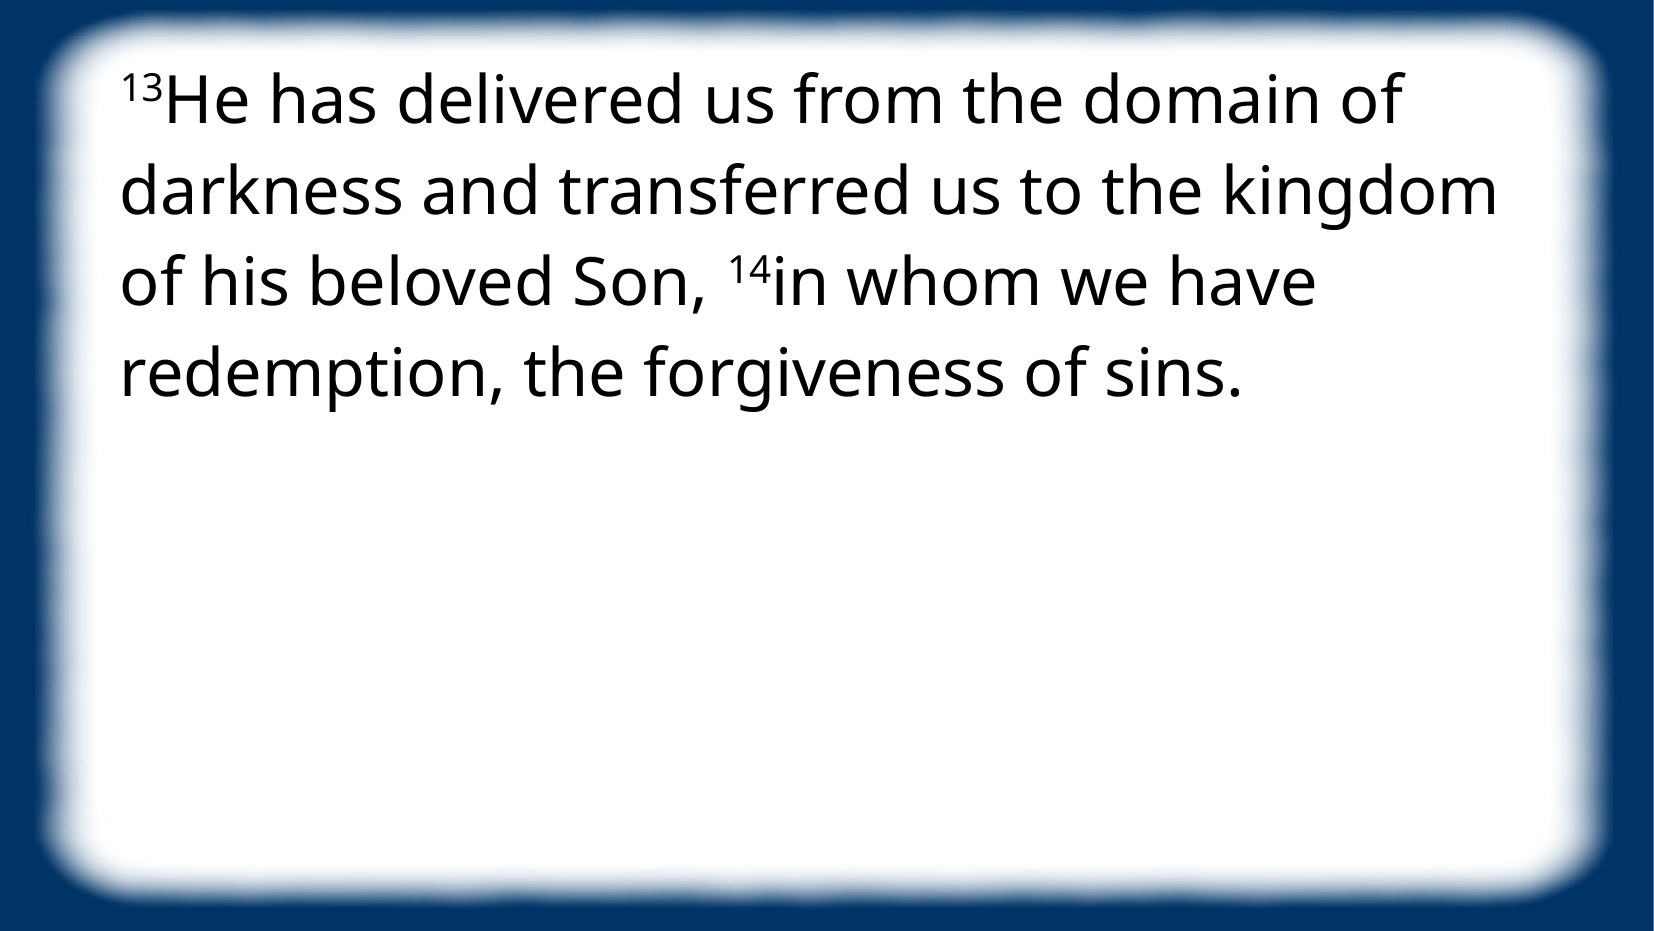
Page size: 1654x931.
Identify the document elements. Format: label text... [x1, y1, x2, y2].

text_box 13He has delivered us from the domain of darkness and transferred us to the kingdom of his beloved Son, 14in whom we have redemption, the forgiveness of sins. [105, 45, 1546, 415]
picture [0, 0, 1654, 931]
